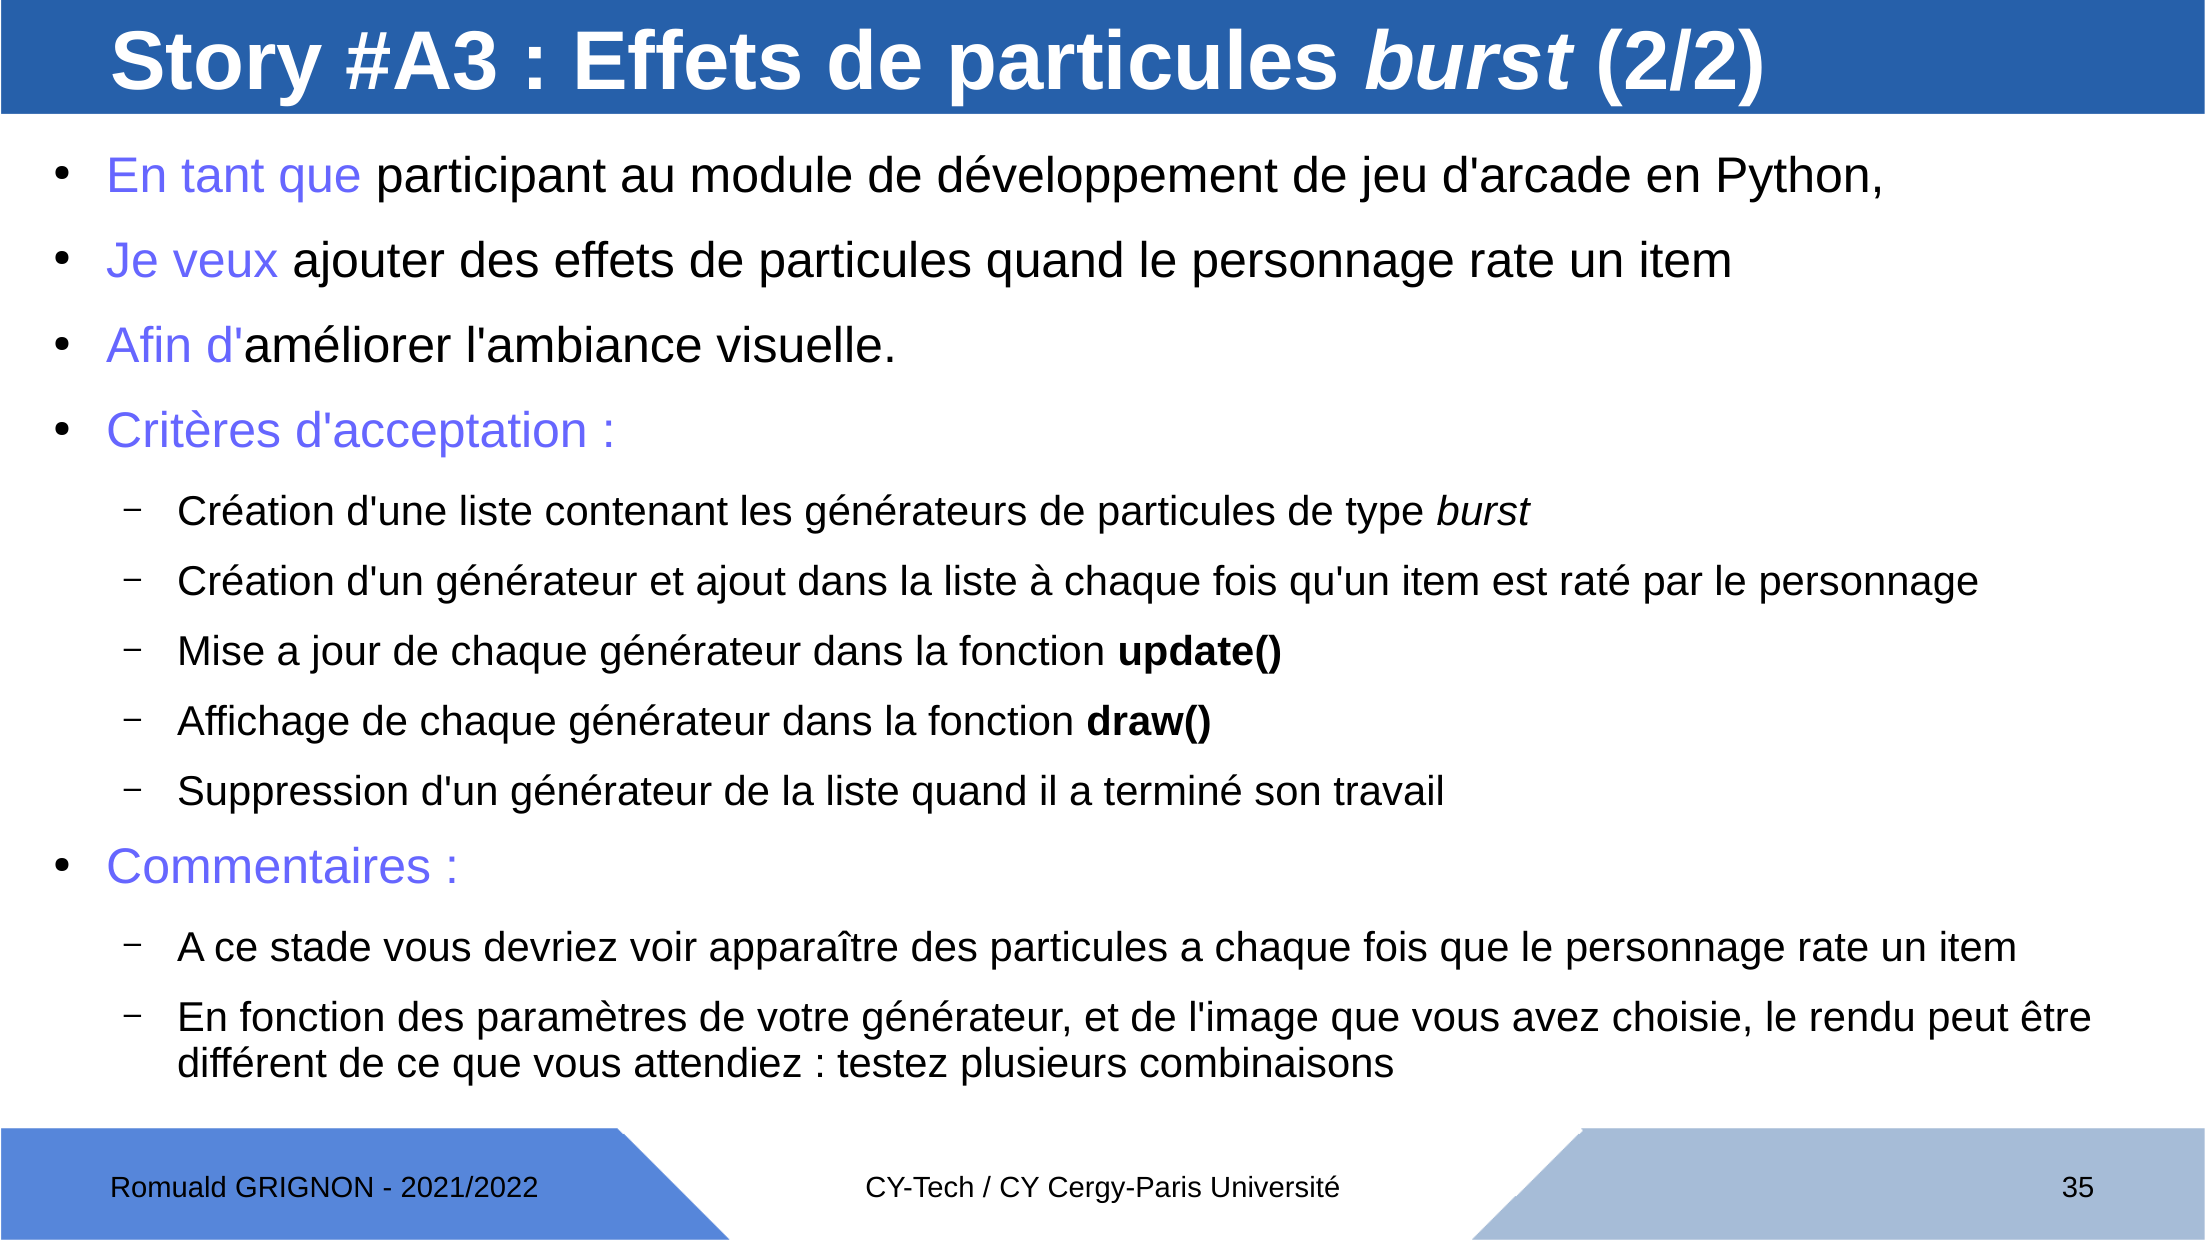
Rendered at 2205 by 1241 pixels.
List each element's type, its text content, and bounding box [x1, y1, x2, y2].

list En tant que participant au module de développement de jeu d'arcade en Python, Je veux ajouter des effets de particules quand le personnage rate un item Afin d'améliorer l'ambiance visuelle. Critères d'acceptation : Création d'une liste contenant les générateurs de particules de type burst Création d'un générateur et ajout dans la liste à chaque fois qu'un item est raté par le personnage Mise a jour de chaque générateur dans la fonction update() Affichage de chaque générateur dans la fonction draw() Suppression d'un générateur de la liste quand il a terminé son travail Commentaires : A ce stade vous devriez voir apparaître des particules a chaque fois que le personnage rate un item En fonction des paramètres de votre générateur, et de l'image que vous avez choisie, le rendu peut être différent de ce que vous attendiez : testez plusieurs combinaisons [35, 217, 2186, 1091]
picture [0, 0, 2205, 1241]
title Story #A3 : Effets de particules burst (2/2) [110, 49, 2095, 217]
